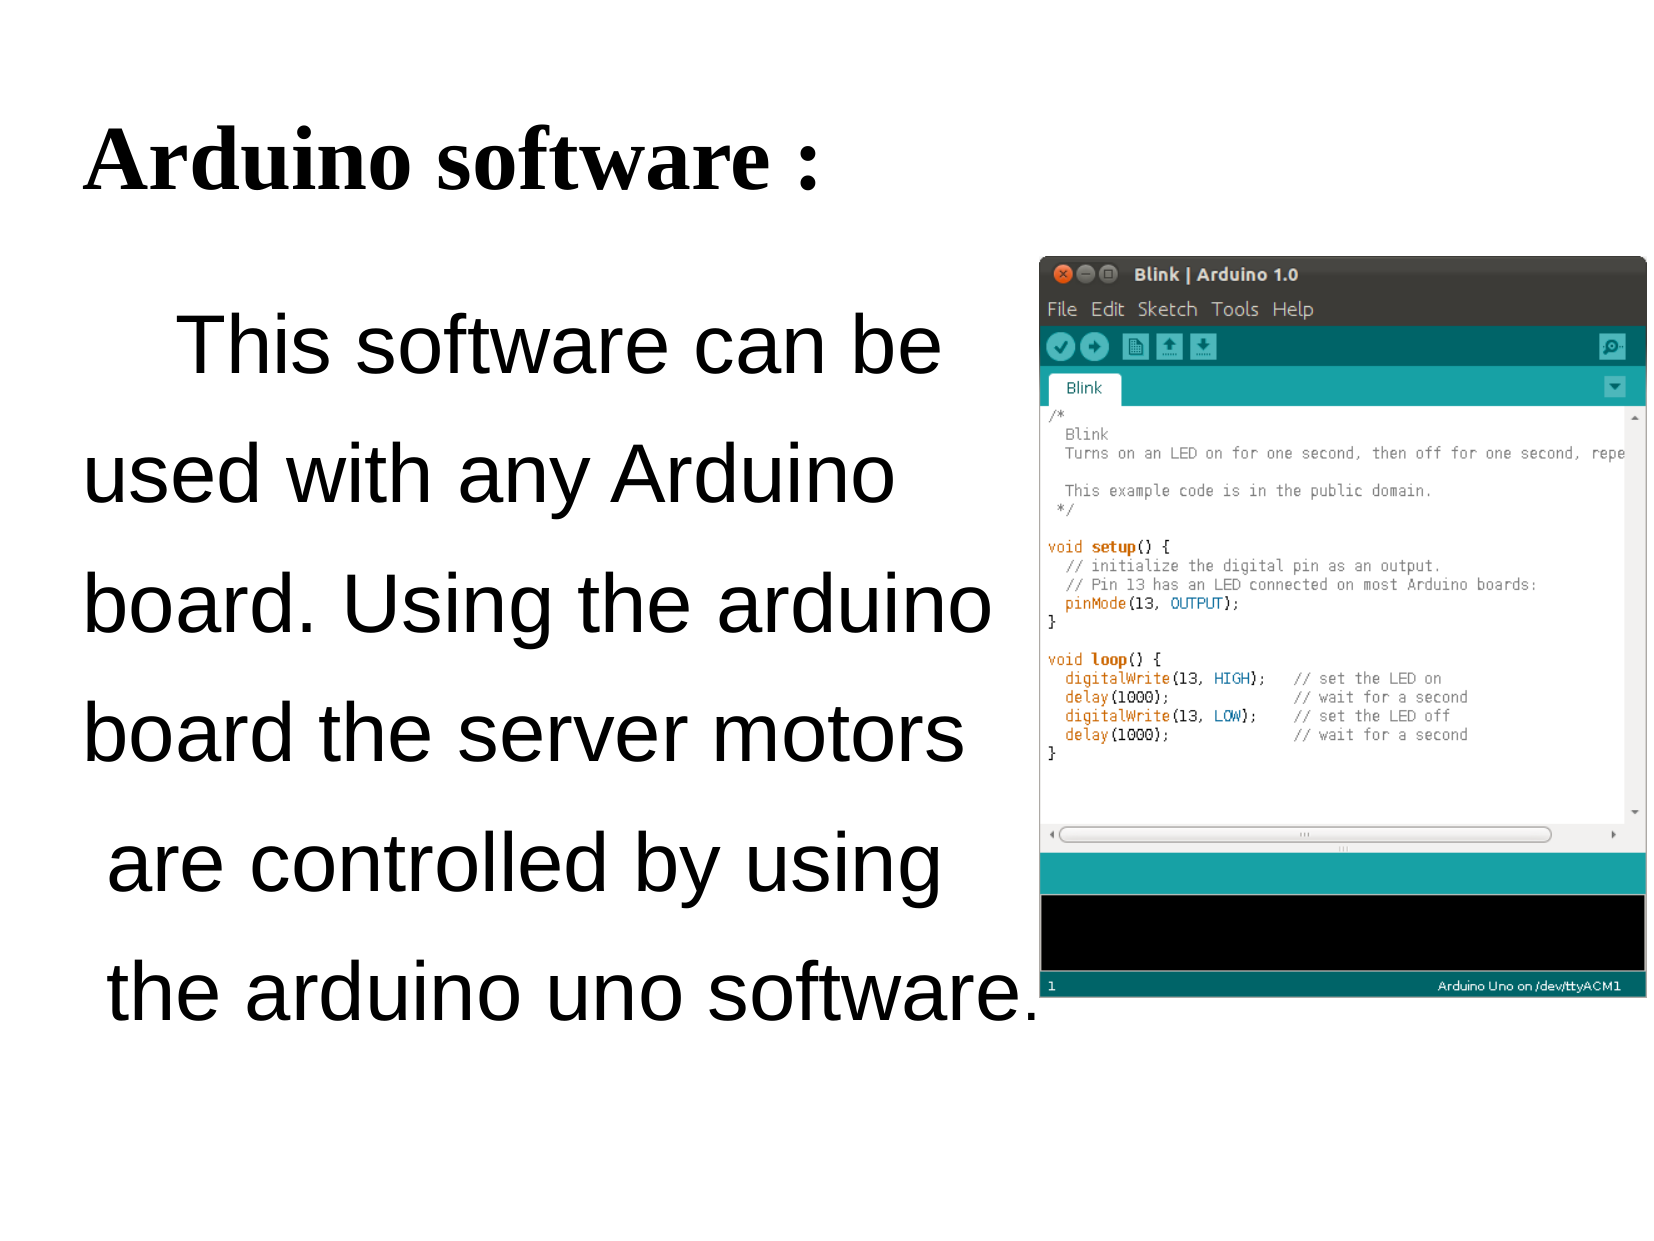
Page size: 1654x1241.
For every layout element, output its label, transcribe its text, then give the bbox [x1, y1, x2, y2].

title Arduino software : [82, 49, 1571, 257]
subtitle This software can be used with any Arduino board. Using the arduino board the server motors are controlled by using the arduino uno software. [82, 290, 1571, 1010]
picture [1039, 256, 1647, 998]
